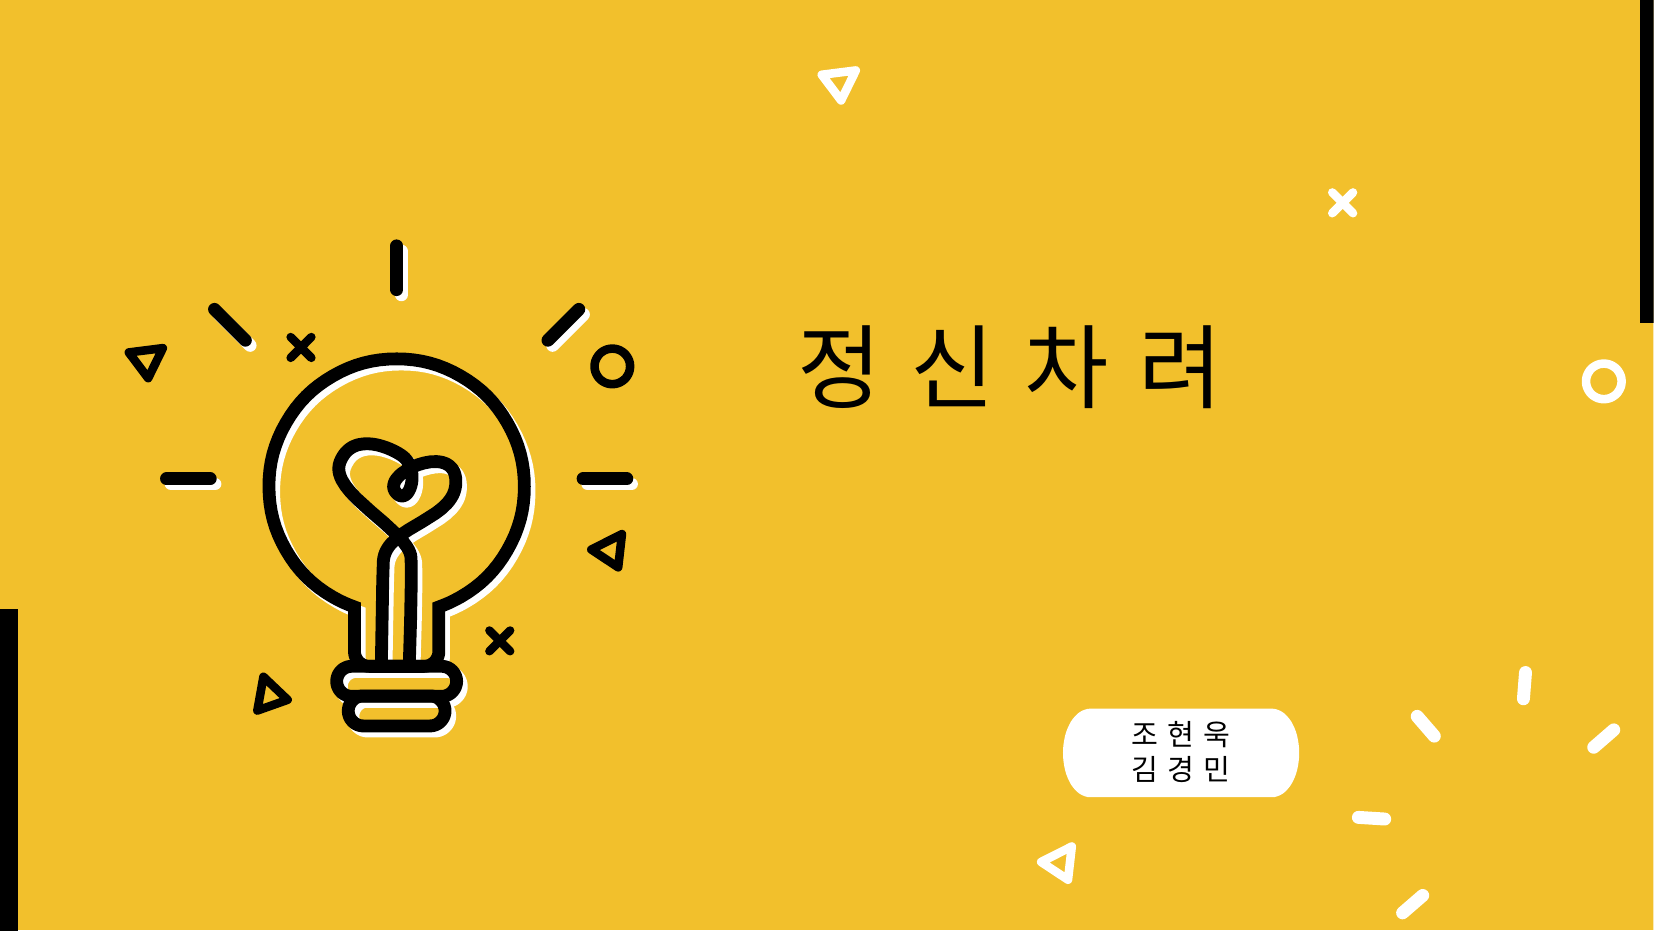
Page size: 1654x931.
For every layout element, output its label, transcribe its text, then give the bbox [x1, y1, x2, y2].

text_box 조 현 욱 김 경 민 [1062, 708, 1300, 798]
title 정 신 차 려 [797, 295, 1435, 444]
